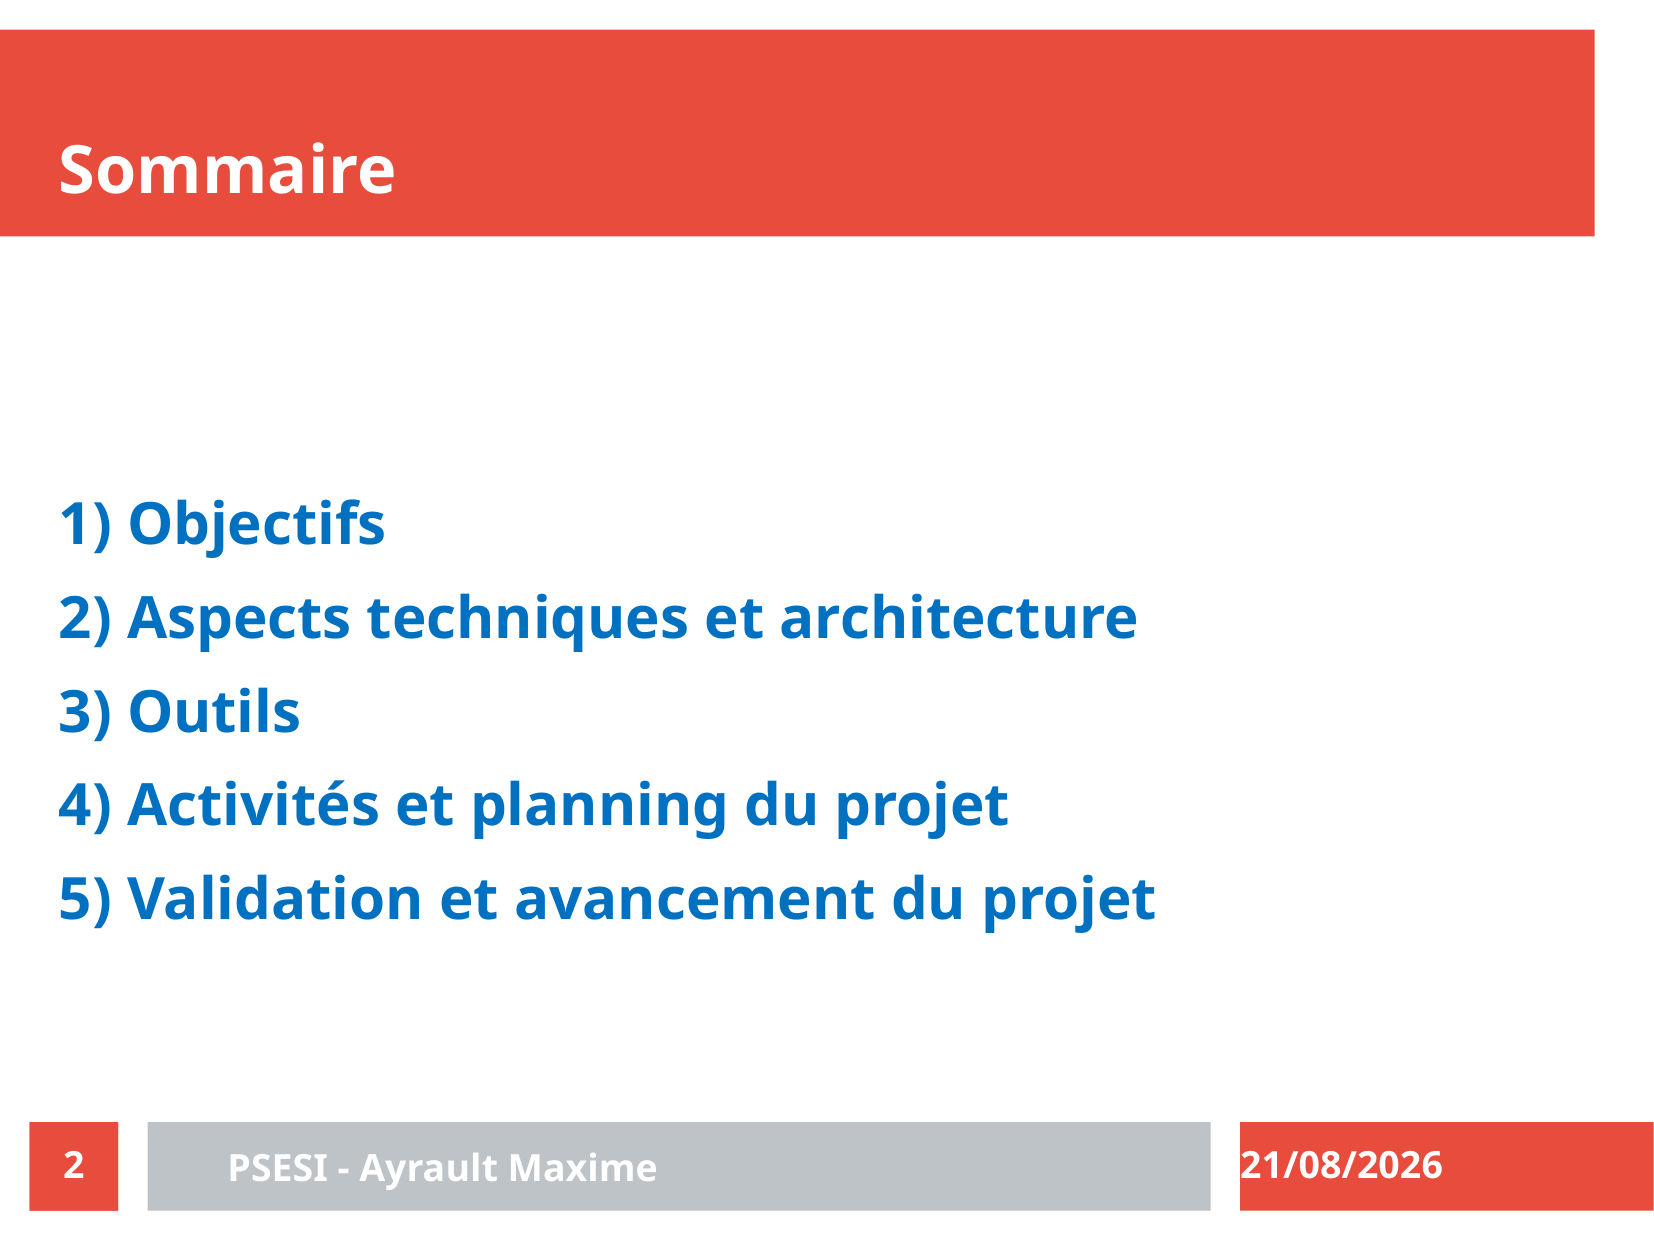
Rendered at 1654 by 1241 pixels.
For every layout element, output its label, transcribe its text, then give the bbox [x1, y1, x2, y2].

text_box PSESI - Ayrault Maxime [177, 1122, 709, 1211]
list 1) Objectifs 2) Aspects techniques et architecture 3) Outils 4) Activités et planning du projet 5) Validation et avancement du projet [59, 324, 1565, 1093]
text_box <number> [29, 1122, 119, 1211]
title Sommaire [59, 59, 1595, 207]
text_box 07/03/2017 [1240, 1122, 1625, 1211]
